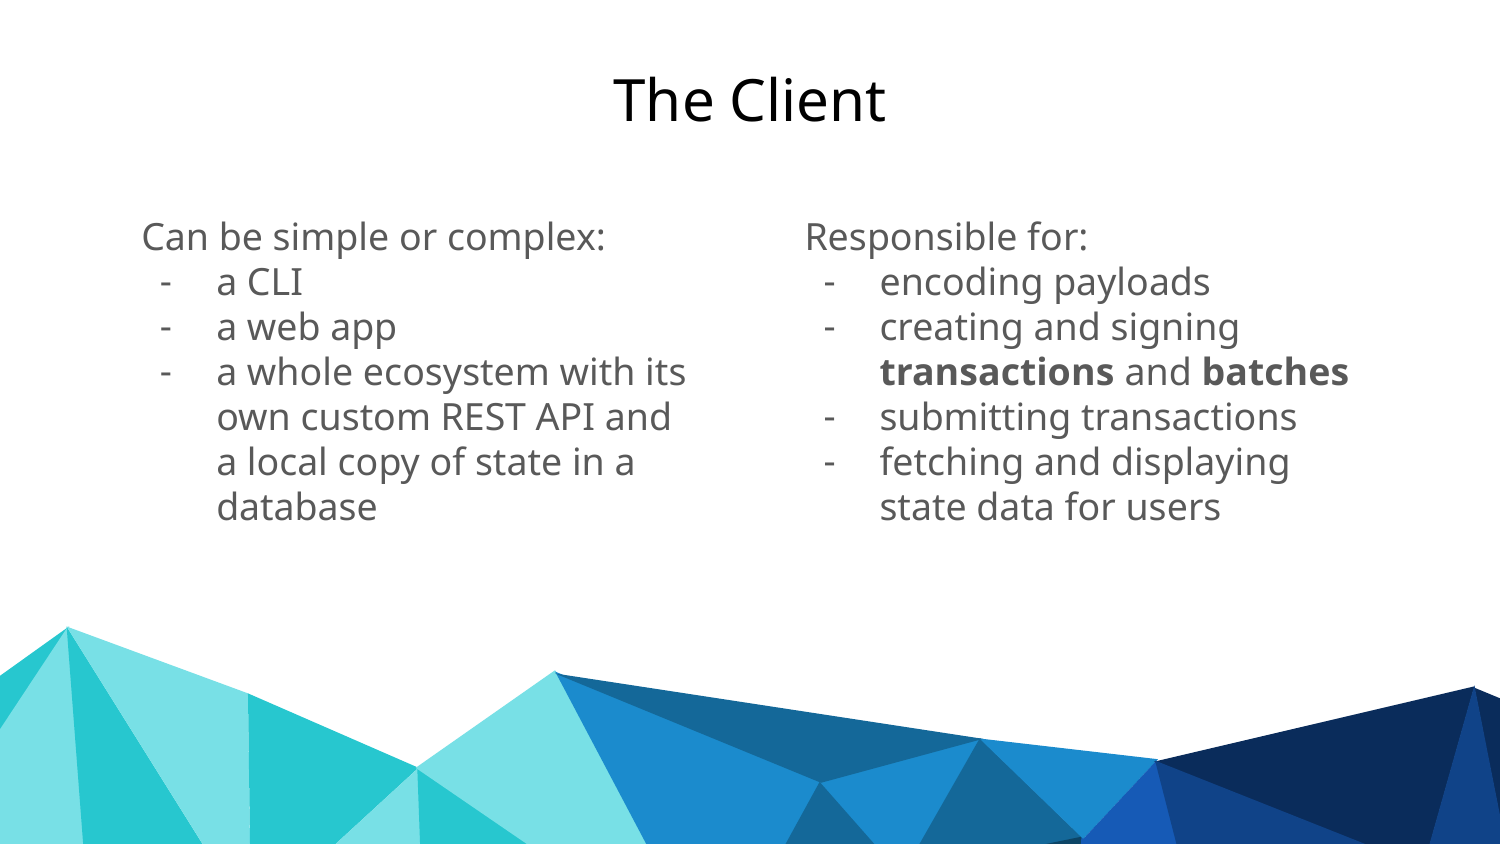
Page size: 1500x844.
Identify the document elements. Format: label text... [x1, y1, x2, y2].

title The Client [51, 47, 1449, 142]
list Can be simple or complex: a CLI a web app a whole ecosystem with its own custom REST API and a local copy of state in a database [126, 198, 711, 721]
list Responsible for: encoding payloads creating and signing transactions and batches submitting transactions fetching and displaying state data for users [789, 198, 1374, 721]
text_box [0, 626, 1500, 844]
